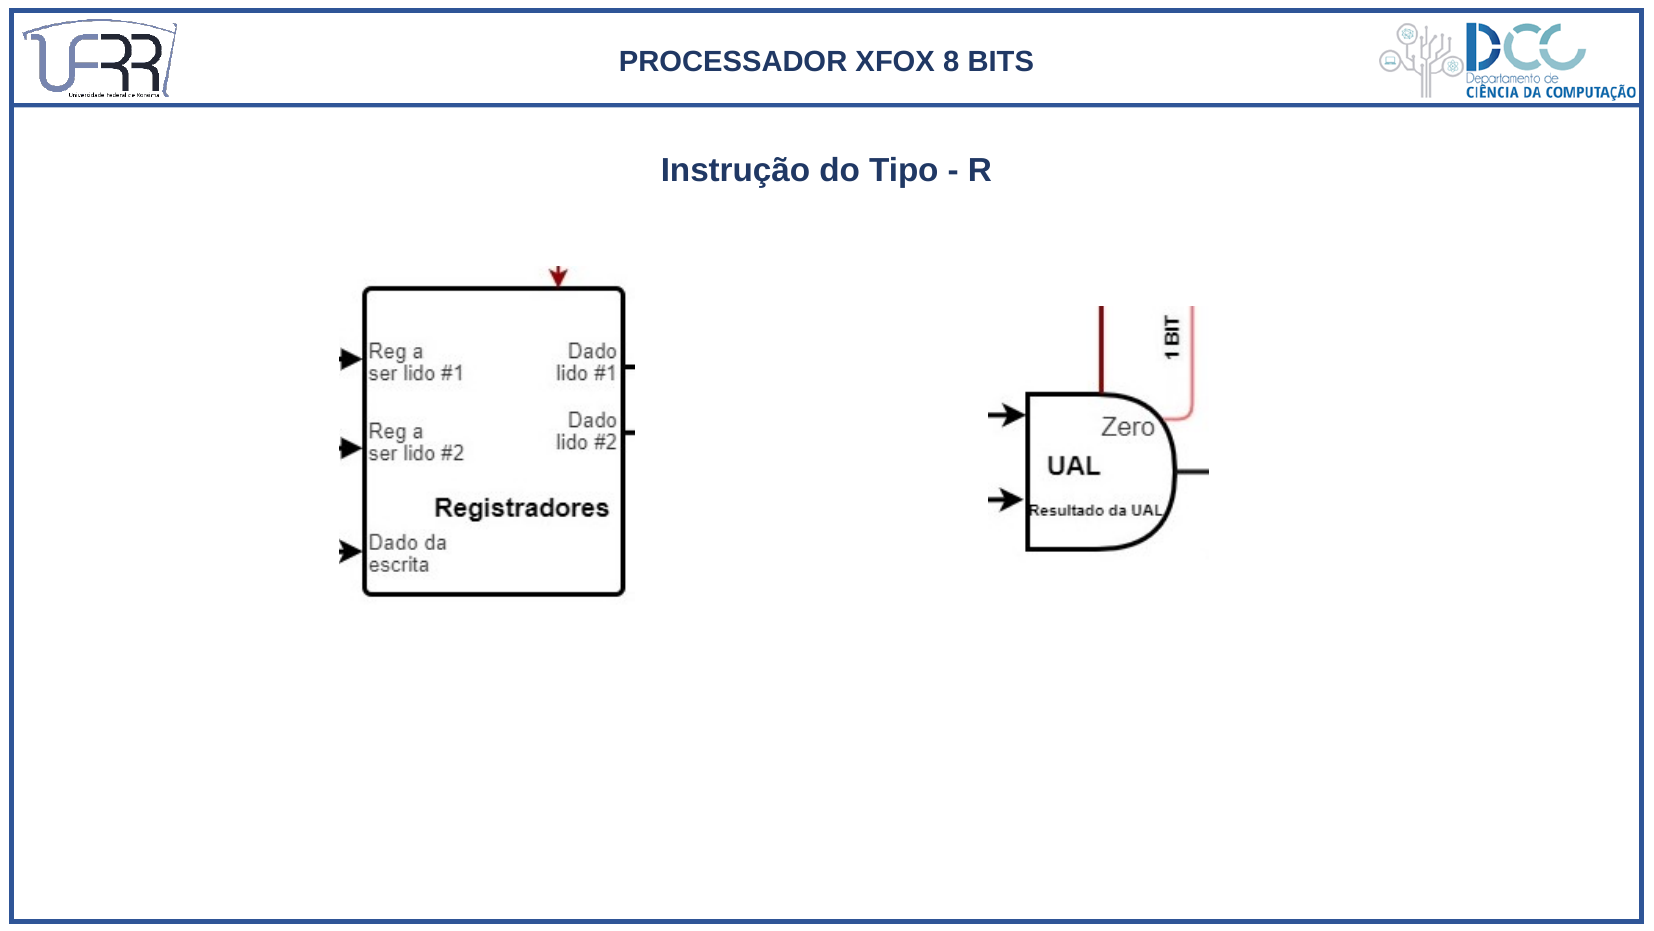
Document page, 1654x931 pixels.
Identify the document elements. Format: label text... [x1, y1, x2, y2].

picture [339, 266, 635, 630]
text_box PROCESSADOR XFOX 8 BITS [82, 37, 1571, 83]
text_box Instrução do Tipo - R [82, 145, 1571, 191]
picture [1379, 16, 1636, 101]
picture [988, 306, 1209, 624]
picture [22, 19, 177, 97]
